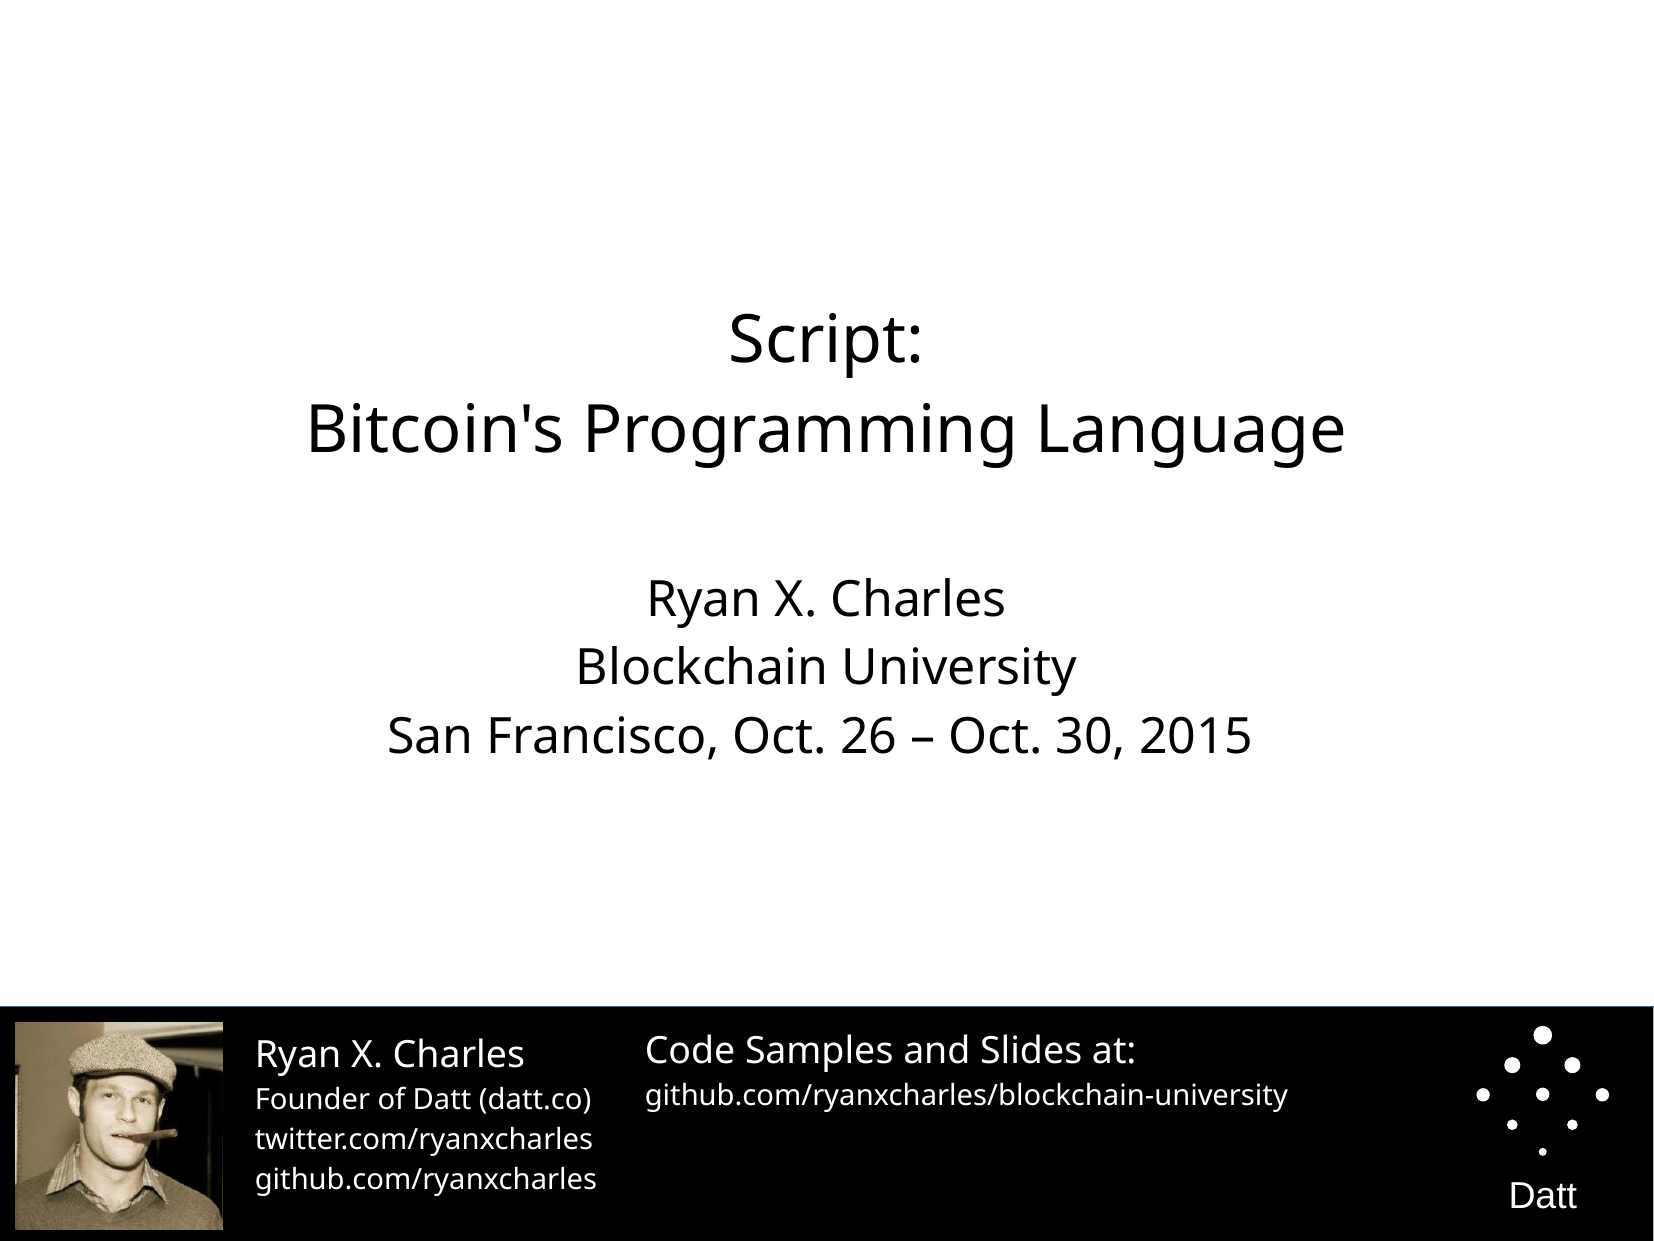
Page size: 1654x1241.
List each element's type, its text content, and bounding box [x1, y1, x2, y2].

text_box Datt [1452, 1167, 1633, 1241]
picture [15, 1022, 223, 1231]
picture [1475, 1023, 1611, 1159]
text_box Code Samples and Slides at: github.com/ryanxcharles/blockchain-university [630, 1015, 1403, 1156]
subtitle Script: Bitcoin's Programming Language Ryan X. Charles Blockchain University San Francisco, Oct. 26 – Oct. 30, 2015 [82, 49, 1571, 1010]
text_box Ryan X. Charles Founder of Datt (datt.co) twitter.com/ryanxcharles github.com/ryanxcharles [240, 1020, 976, 1241]
text_box [0, 1006, 1654, 1241]
